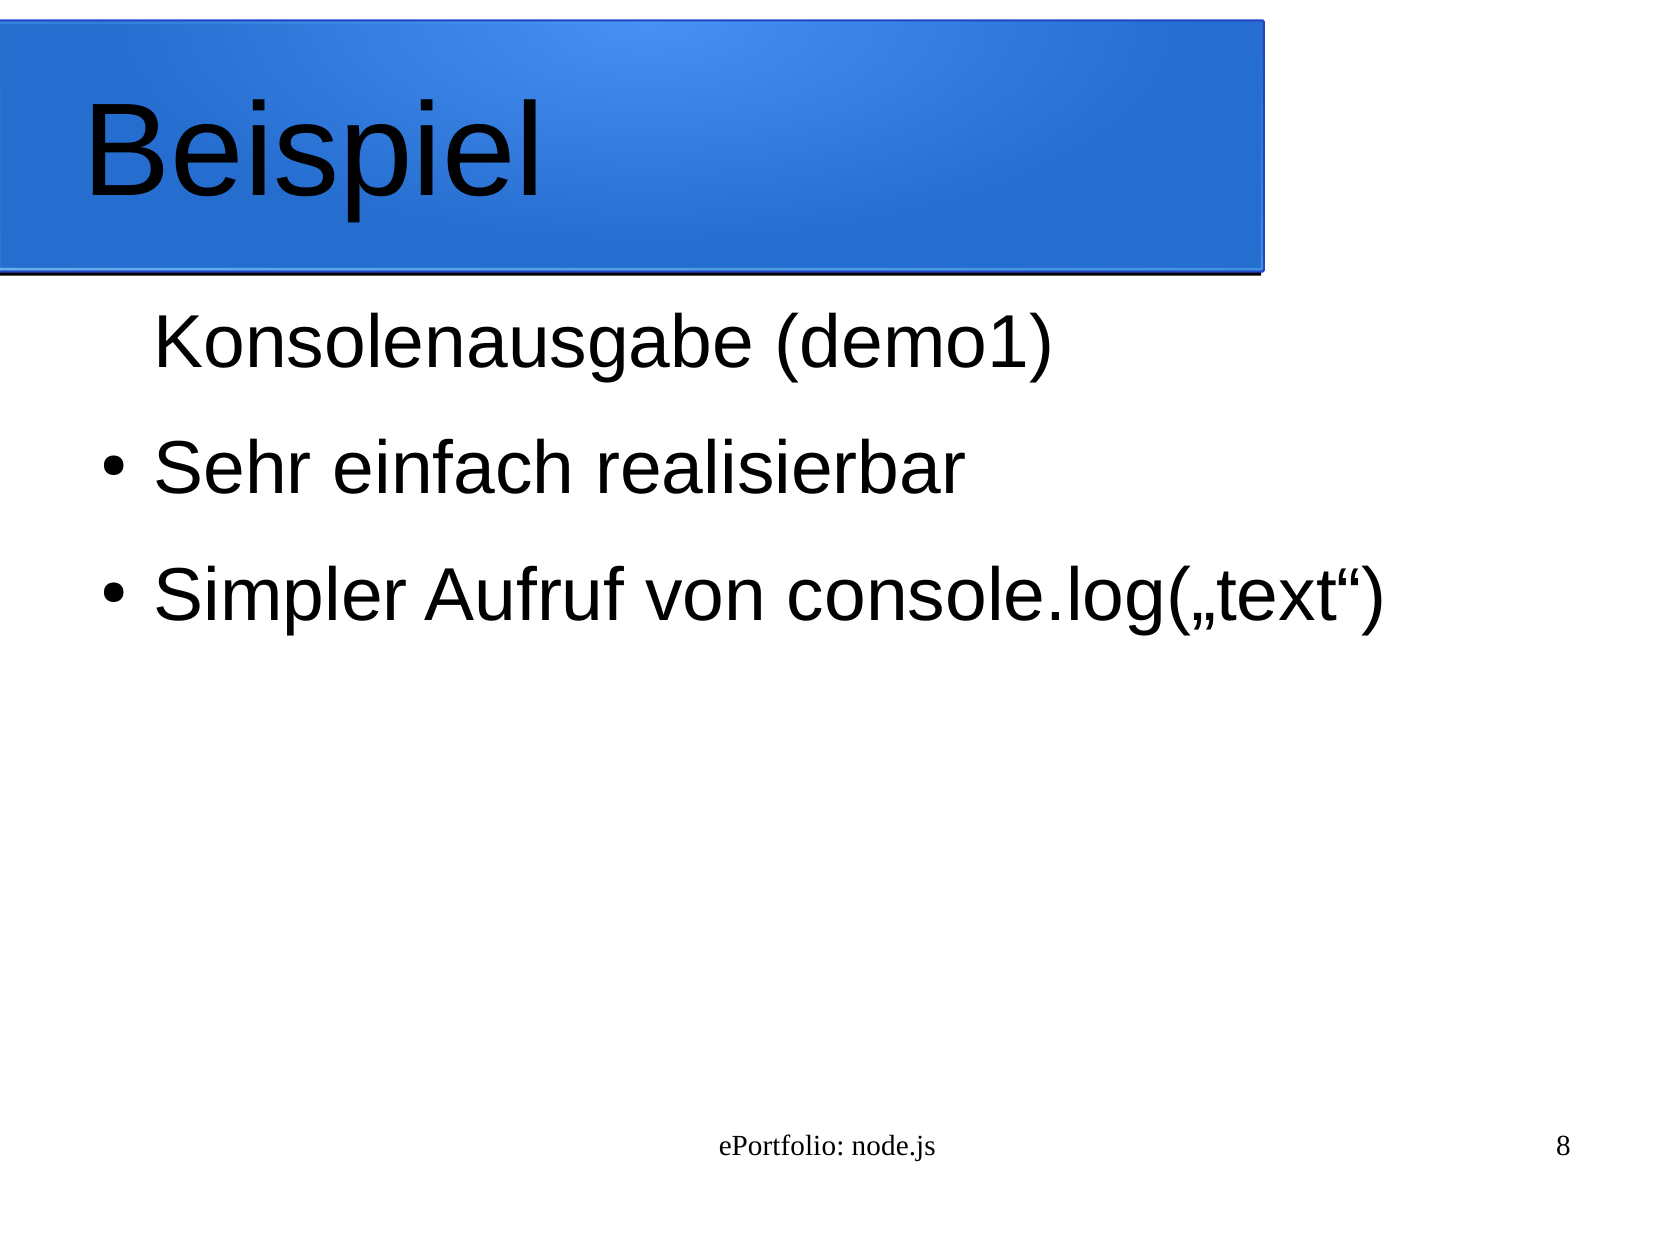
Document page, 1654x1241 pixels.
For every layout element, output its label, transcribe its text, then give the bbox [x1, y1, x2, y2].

list Konsolenausgabe (demo1) Sehr einfach realisierbar Simpler Aufruf von console.log(„text“) [82, 299, 1571, 1019]
title Beispiel [82, 47, 1235, 252]
